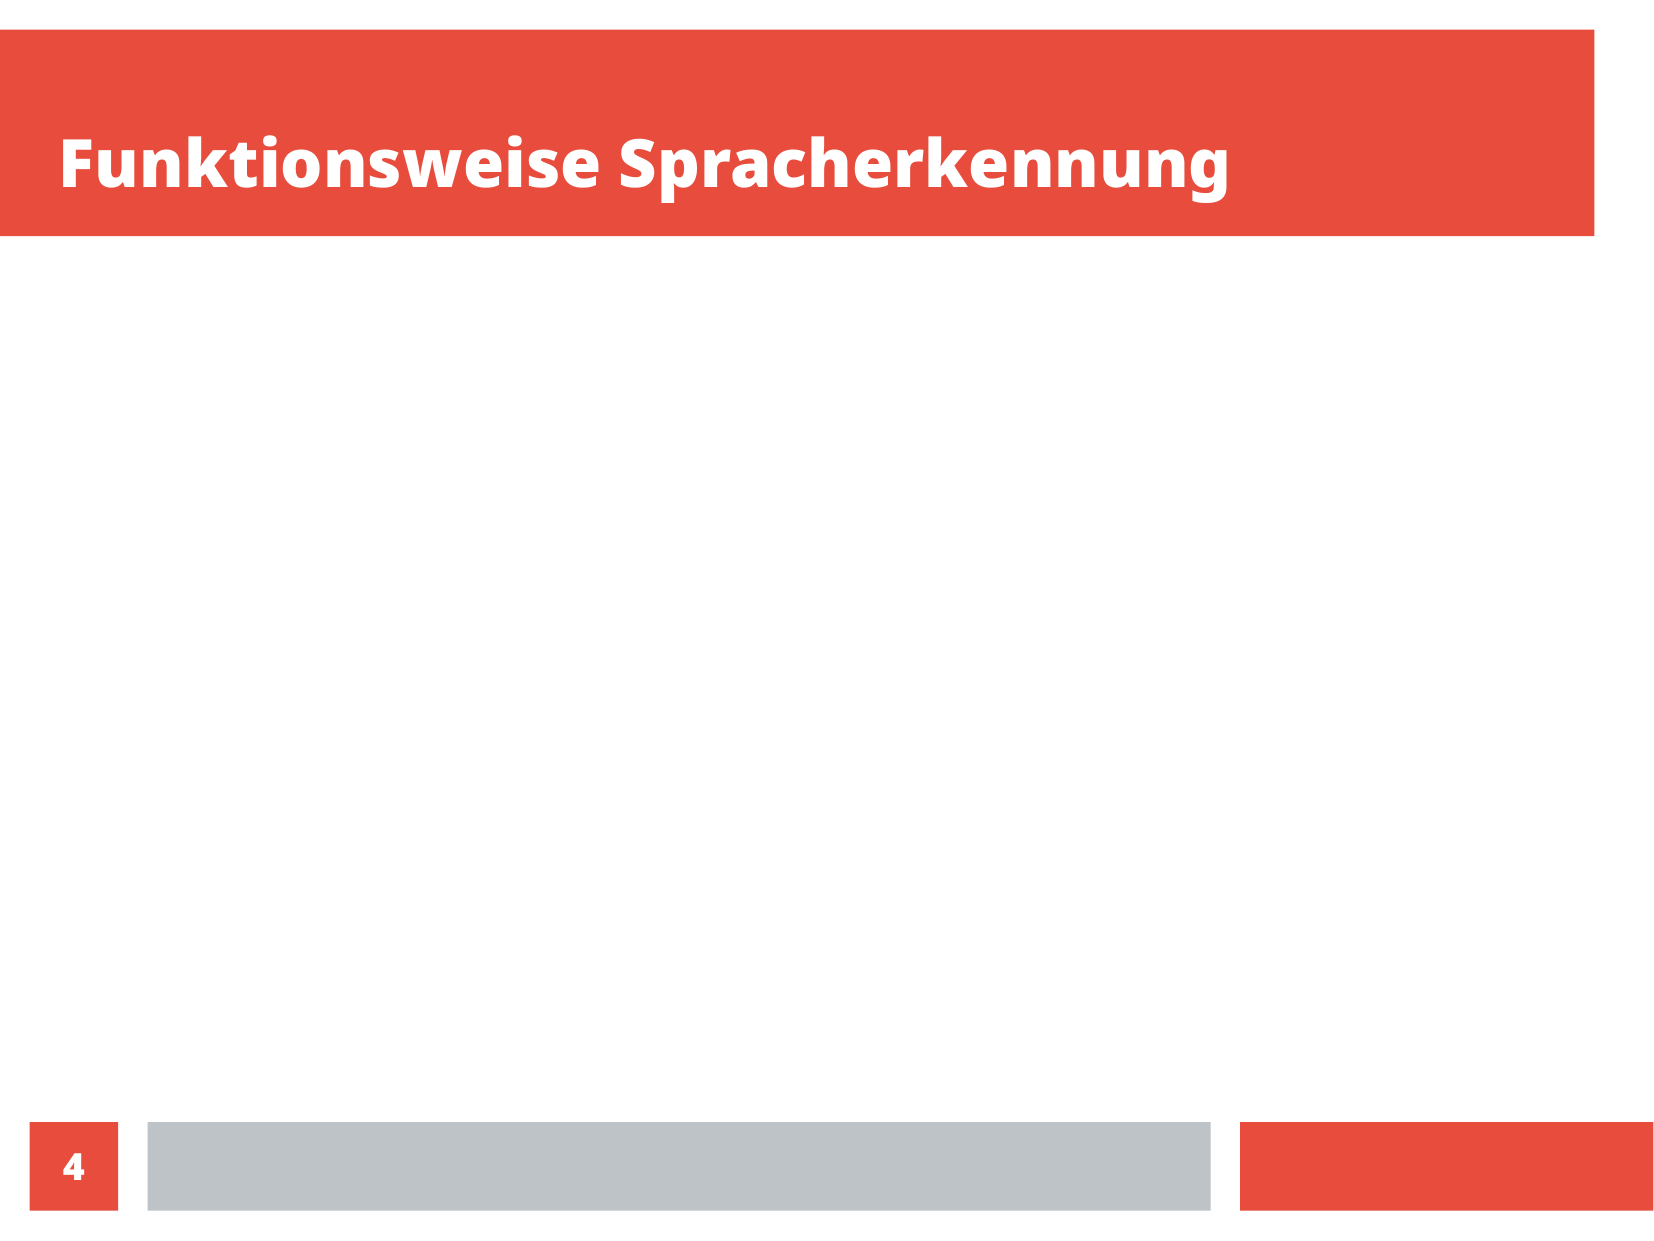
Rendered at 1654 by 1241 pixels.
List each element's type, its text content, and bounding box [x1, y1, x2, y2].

title Funktionsweise Spracherkennung [59, 59, 1595, 207]
